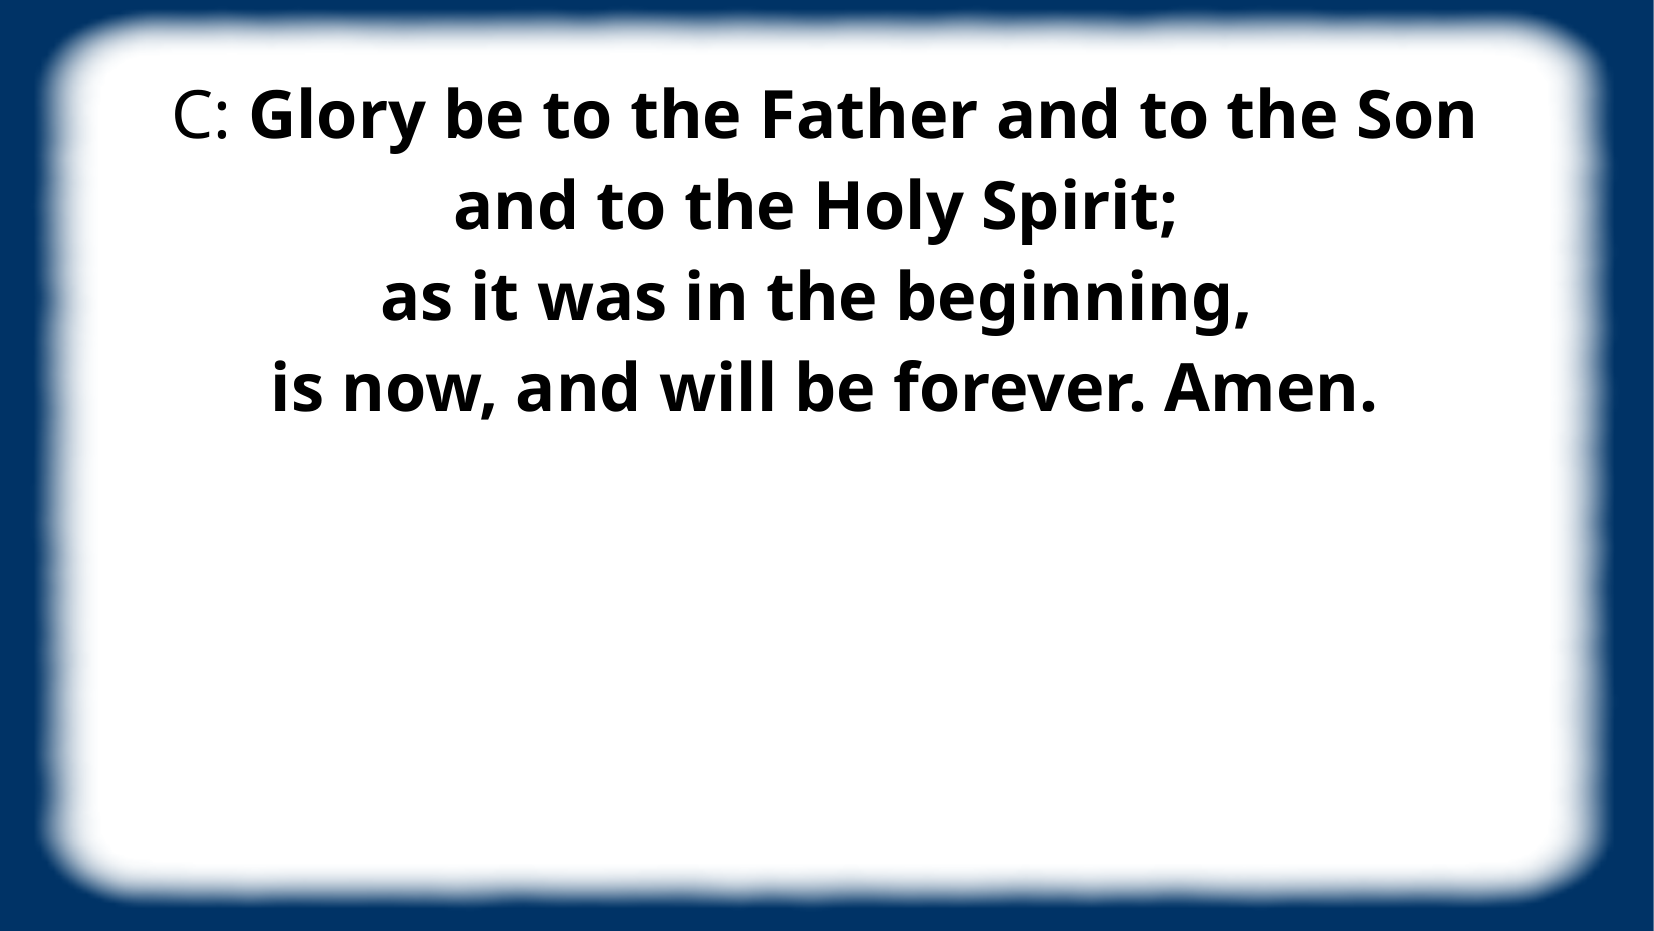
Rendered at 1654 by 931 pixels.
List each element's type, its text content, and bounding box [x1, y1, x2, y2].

picture [0, 0, 1654, 931]
text_box C: Glory be to the Father and to the Son and to the Holy Spirit; as it was in the beginning, is now, and will be forever. Amen. [120, 60, 1531, 430]
